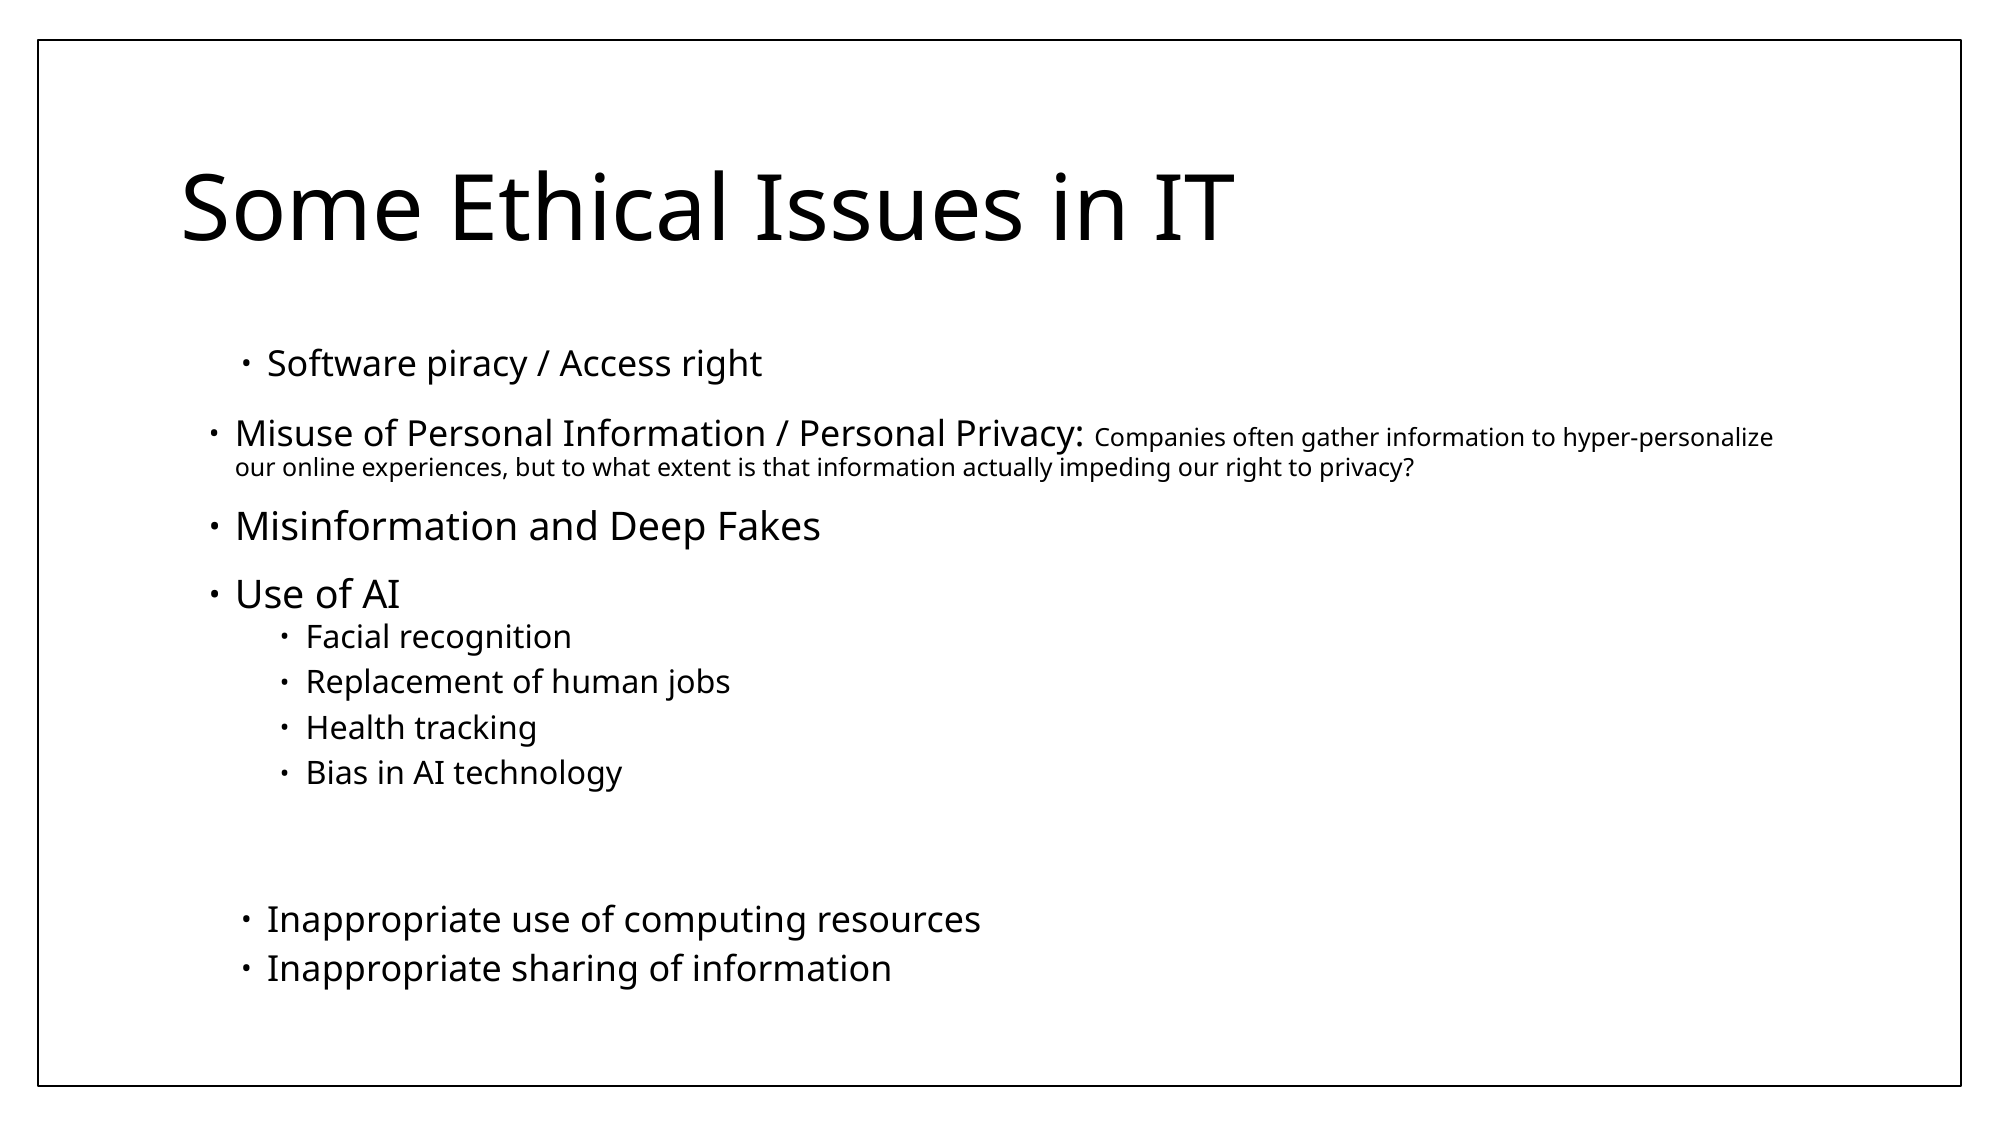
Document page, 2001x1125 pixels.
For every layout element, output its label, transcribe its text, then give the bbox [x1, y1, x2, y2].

list Software piracy / Access right Misuse of Personal Information / Personal Privacy: Companies often gather information to hyper-personalize our online experiences, but to what extent is that information actually impeding our right to privacy? Misinformation and Deep Fakes Use of AI Facial recognition Replacement of human jobs Health tracking Bias in AI technology Inappropriate use of computing resources Inappropriate sharing of information [187, 337, 1808, 1000]
title Some Ethical Issues in IT [165, 99, 1944, 323]
